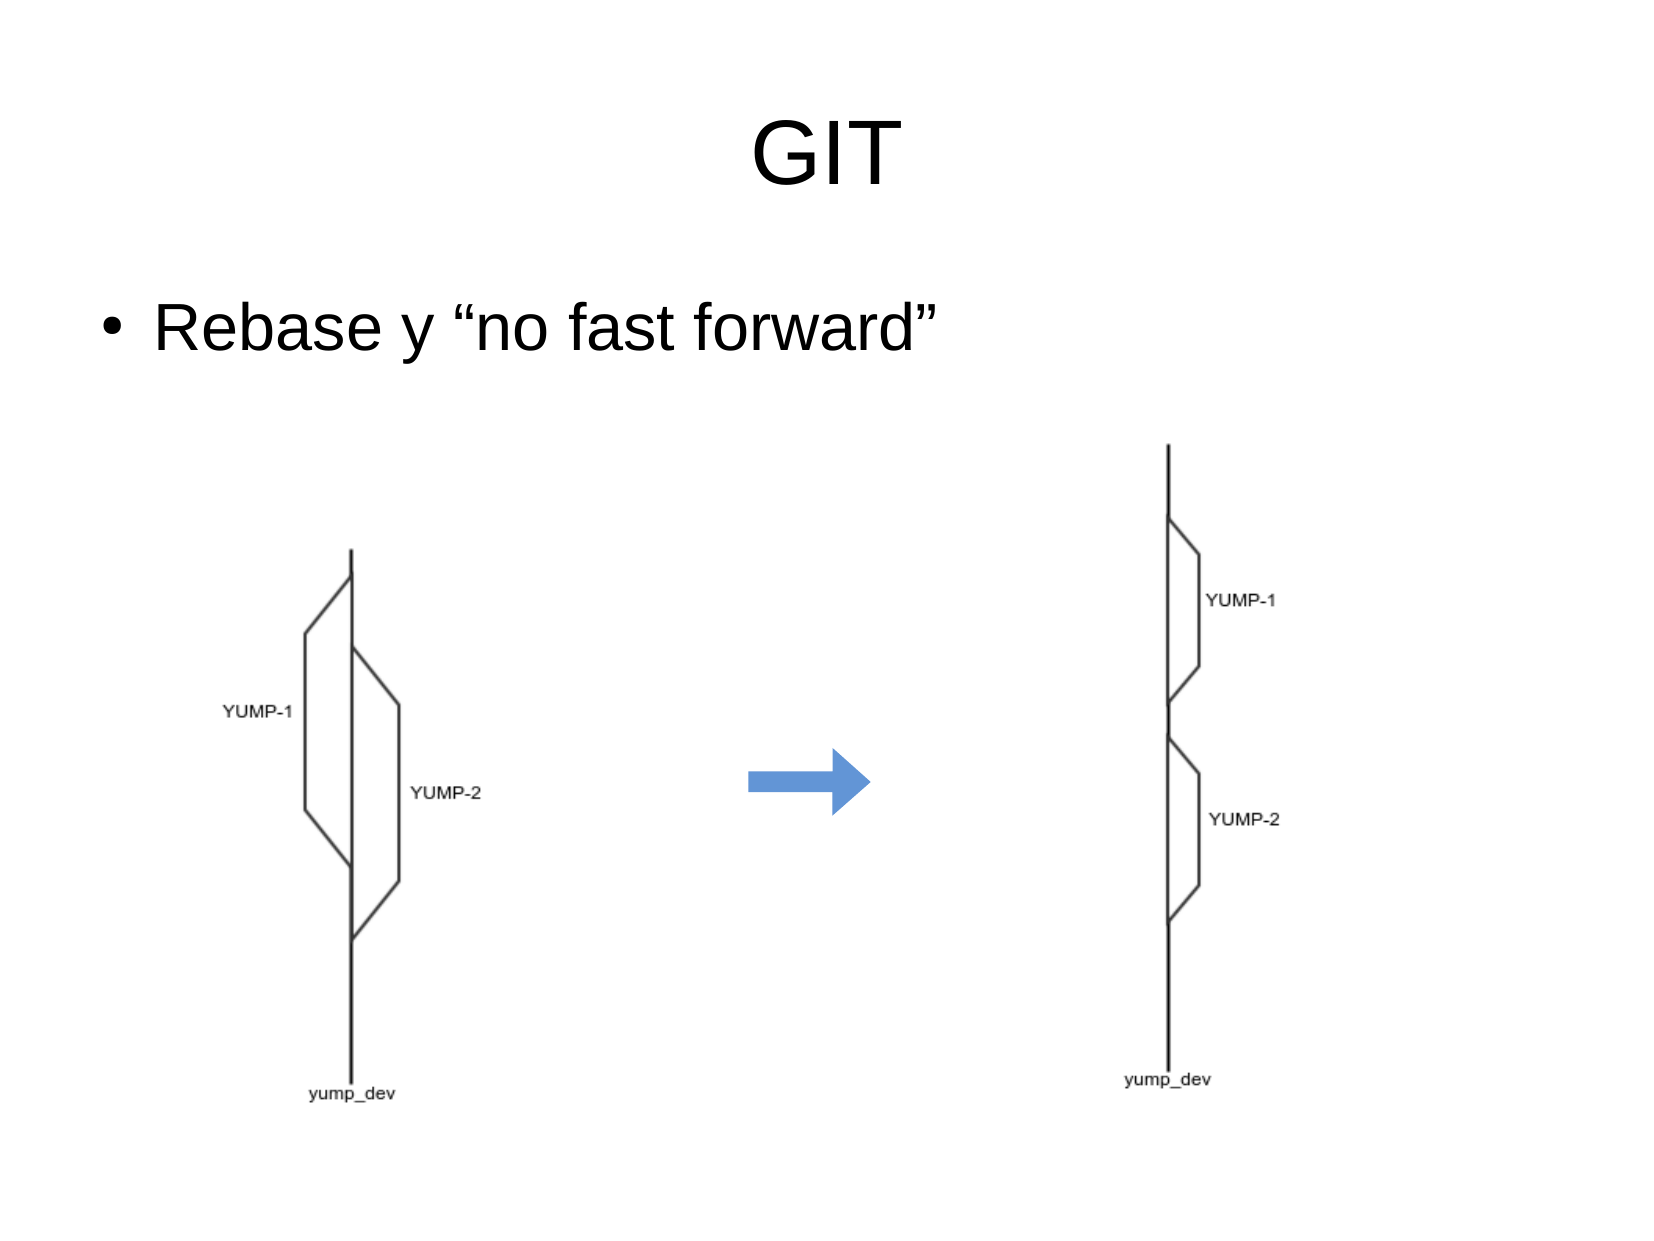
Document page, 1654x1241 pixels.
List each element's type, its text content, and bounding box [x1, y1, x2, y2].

title GIT [82, 49, 1571, 257]
list Rebase y “no fast forward” [82, 290, 1571, 1010]
picture [944, 389, 1489, 1145]
picture [745, 744, 875, 820]
picture [149, 444, 579, 1134]
